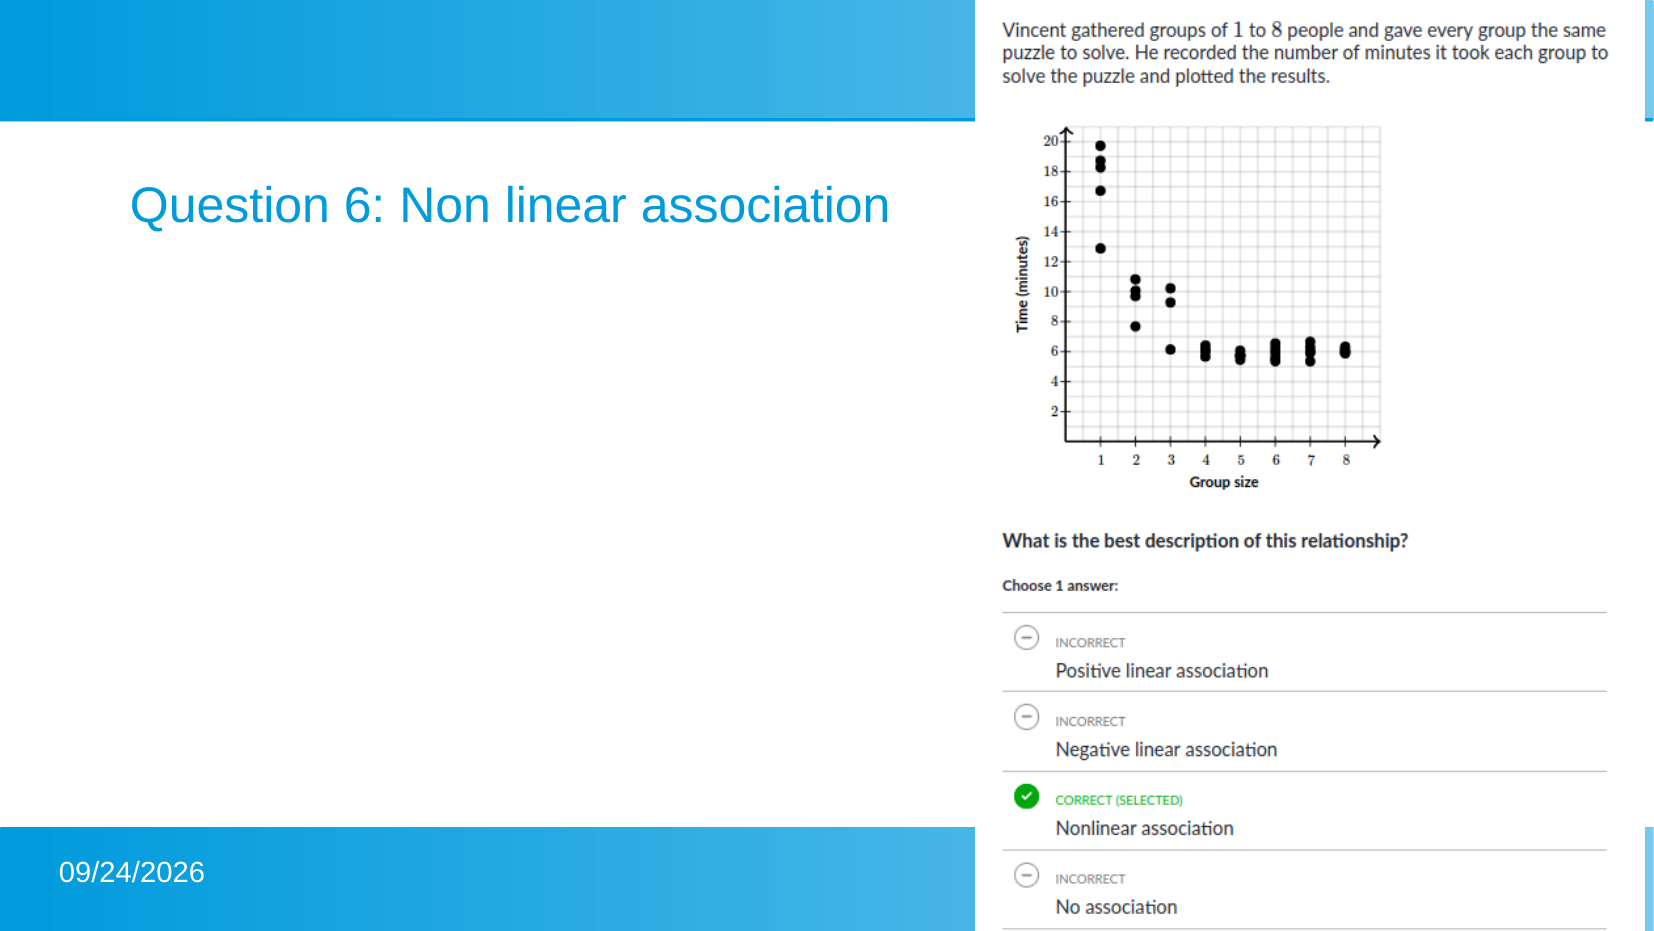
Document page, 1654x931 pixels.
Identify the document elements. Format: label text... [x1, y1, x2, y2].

picture [975, 0, 1645, 931]
list Question 6: Non linear association [59, 177, 975, 768]
